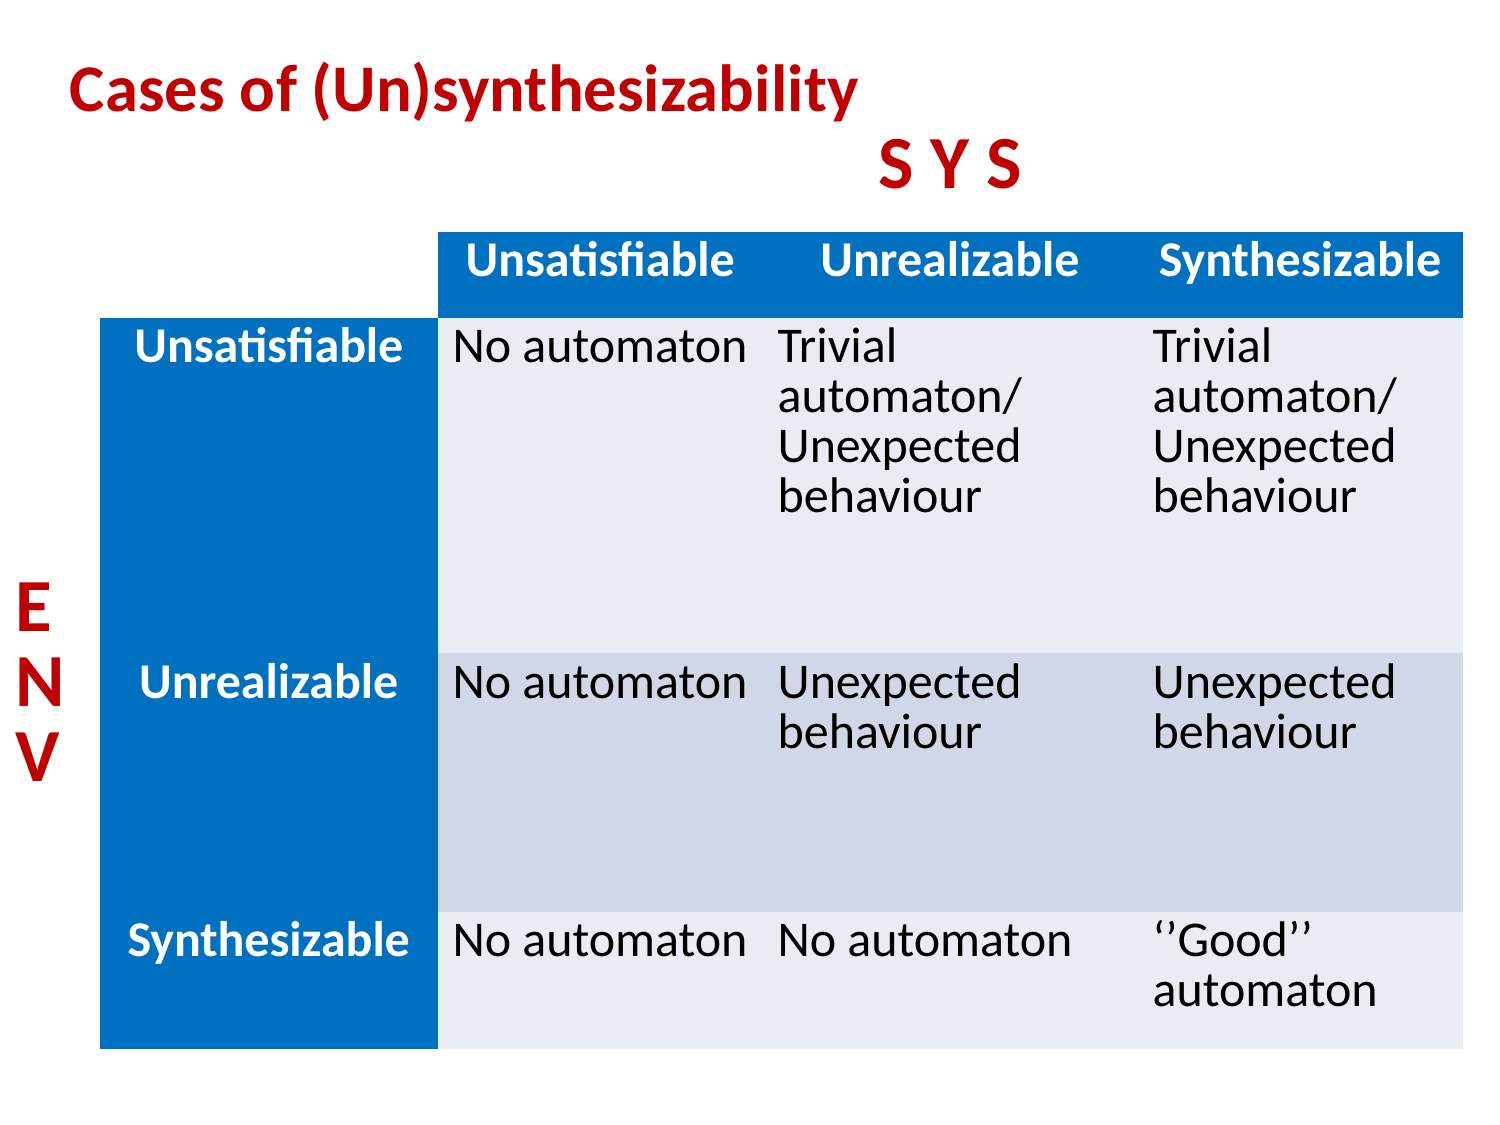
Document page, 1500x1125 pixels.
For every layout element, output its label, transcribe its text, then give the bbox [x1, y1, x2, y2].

table_cell Synthesizable [100, 912, 438, 1049]
table_header [0, 125, 100, 232]
table_cell ENV [0, 318, 100, 912]
table_cell Unsatisfiable [438, 232, 763, 318]
table_header [100, 125, 438, 232]
table_cell Unrealizable [100, 653, 438, 912]
text_box Cases of (Un)synthesizability [55, 37, 875, 125]
table_cell [100, 232, 438, 318]
table_cell Unrealizable [763, 232, 1138, 318]
table_cell ‘’Good’’ automaton [1138, 912, 1463, 1049]
table_cell No automaton [438, 653, 763, 912]
table_cell Unexpected behaviour [1138, 653, 1463, 912]
table_cell No automaton [438, 318, 763, 653]
table_cell [0, 232, 100, 318]
table_cell [0, 912, 100, 1049]
table_cell Trivial automaton/ Unexpected behaviour [1138, 318, 1463, 653]
table_header S Y S [438, 125, 1463, 232]
table_cell No automaton [763, 912, 1138, 1049]
table_cell No automaton [438, 912, 763, 1049]
table_cell Synthesizable [1138, 232, 1463, 318]
table_cell Unexpected behaviour [763, 653, 1138, 912]
table_cell Unsatisfiable [100, 318, 438, 653]
table_cell Trivial automaton/ Unexpected behaviour [763, 318, 1138, 653]
